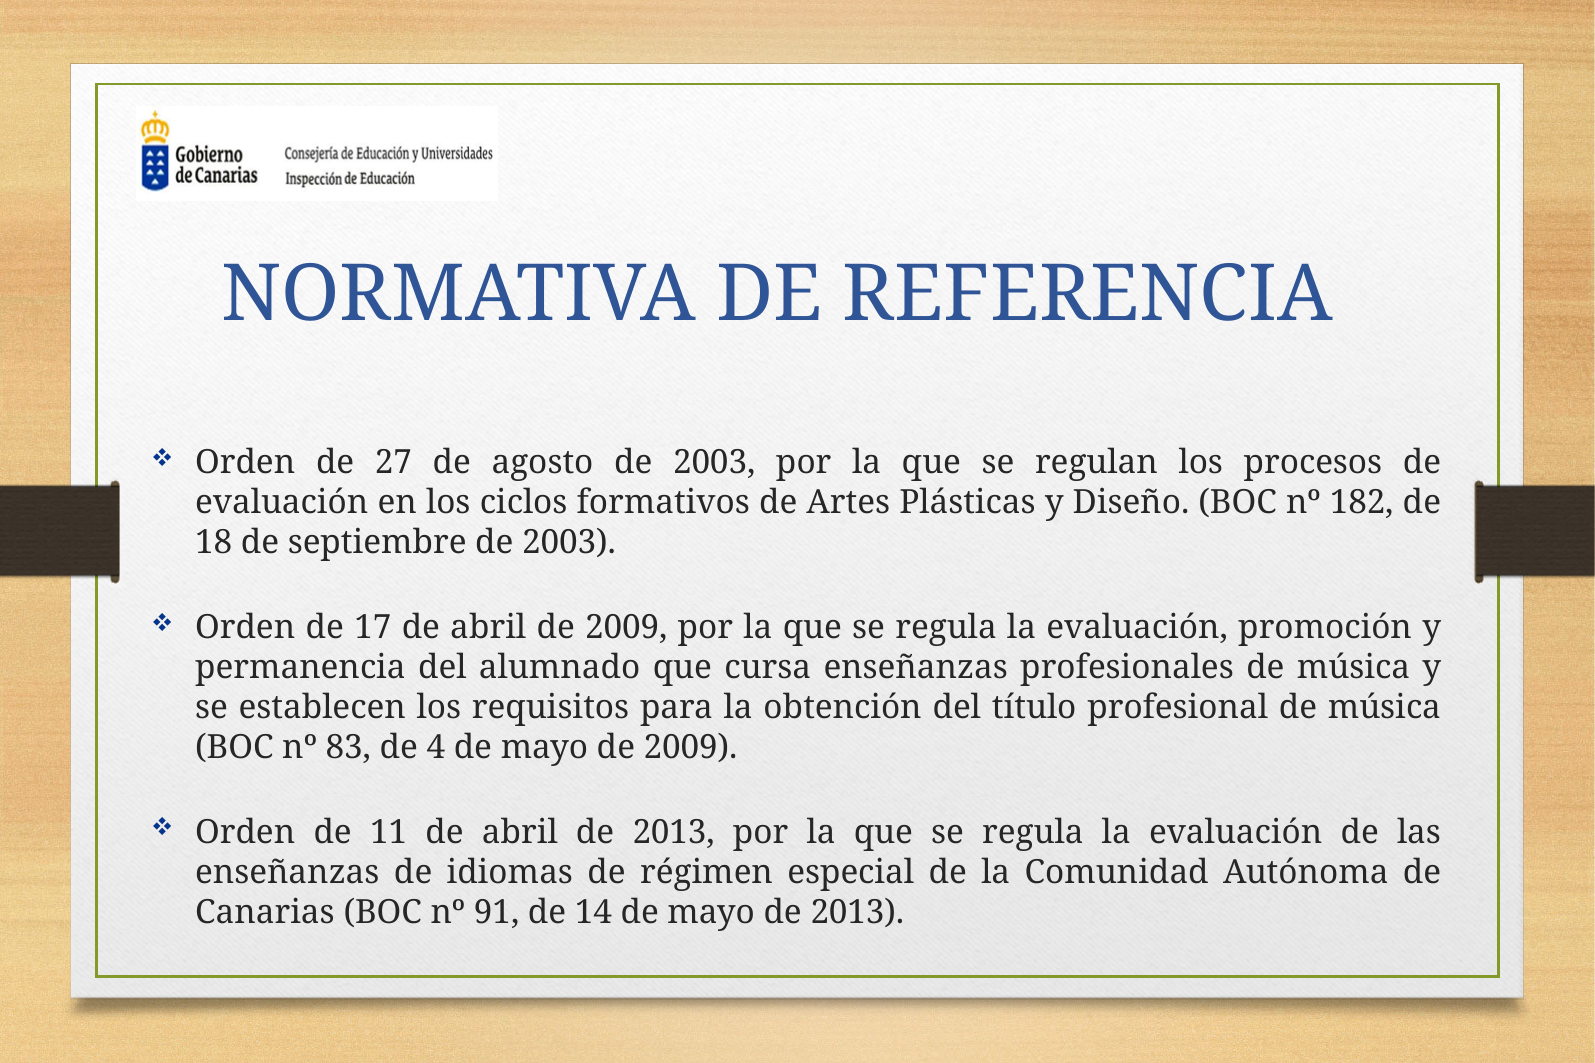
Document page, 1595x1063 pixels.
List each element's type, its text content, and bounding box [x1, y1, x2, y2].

picture [0, 0, 1595, 1063]
text_box Orden de 27 de agosto de 2003, por la que se regulan los procesos de evaluación en los ciclos formativos de Artes Plásticas y Diseño. (BOC nº 182, de 18 de septiembre de 2003). Orden de 17 de abril de 2009, por la que se regula la evaluación, promoción y permanencia del alumnado que cursa enseñanzas profesionales de música y se establecen los requisitos para la obtención del título profesional de música (BOC nº 83, de 4 de mayo de 2009). Orden de 11 de abril de 2013, por la que se regula la evaluación de las enseñanzas de idiomas de régimen especial de la Comunidad Autónoma de Canarias (BOC nº 91, de 14 de mayo de 2013). [136, 343, 1458, 984]
text_box NORMATIVA DE REFERENCIA [96, 192, 1458, 386]
